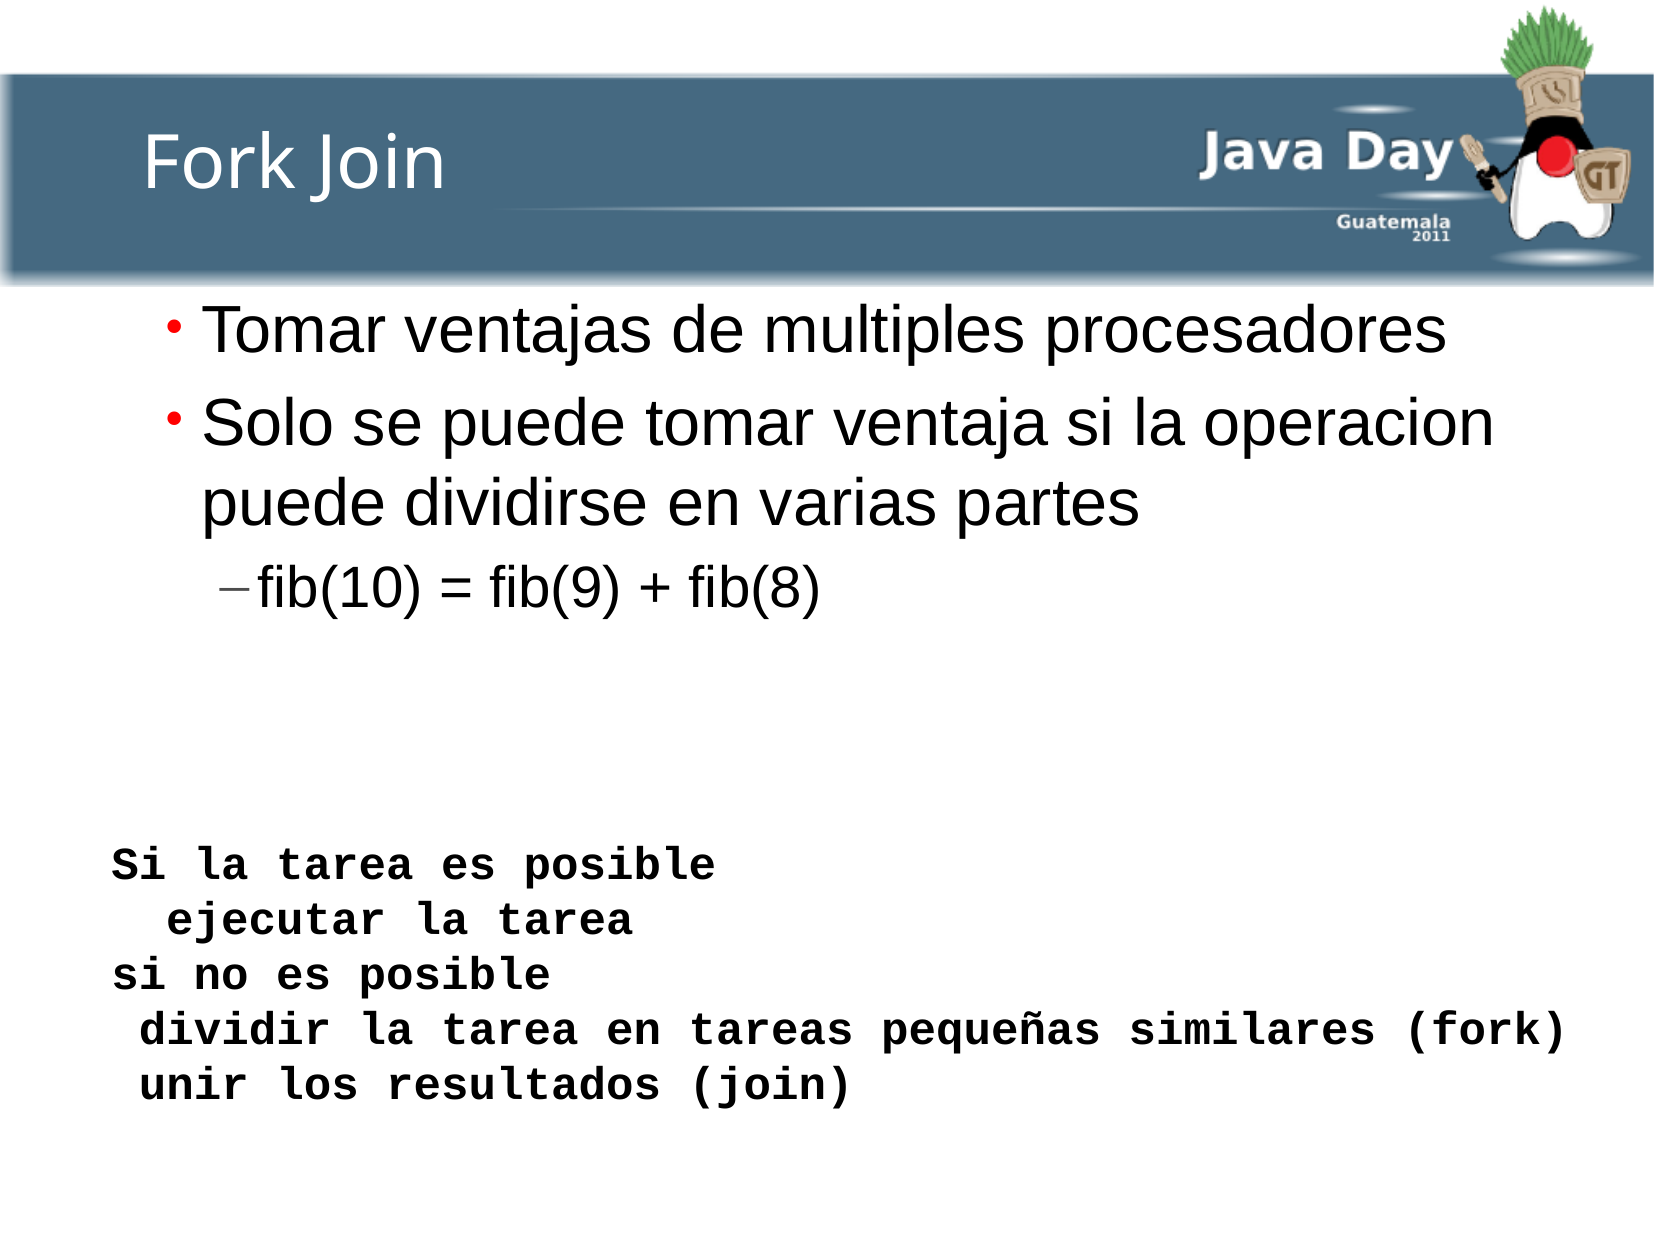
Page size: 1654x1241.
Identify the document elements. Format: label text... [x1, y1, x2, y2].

text_box Si la tarea es posible ejecutar la tarea si no es posible dividir la tarea en tareas pequeñas similares (fork) unir los resultados (join) [61, 826, 1599, 1146]
title Fork Join [141, 113, 1513, 213]
picture [0, 3, 1654, 287]
list Tomar ventajas de multiples procesadores Solo se puede tomar ventaja si la operacion puede dividirse en varias partes fib(10) = fib(9) + fib(8) [164, 284, 1536, 826]
